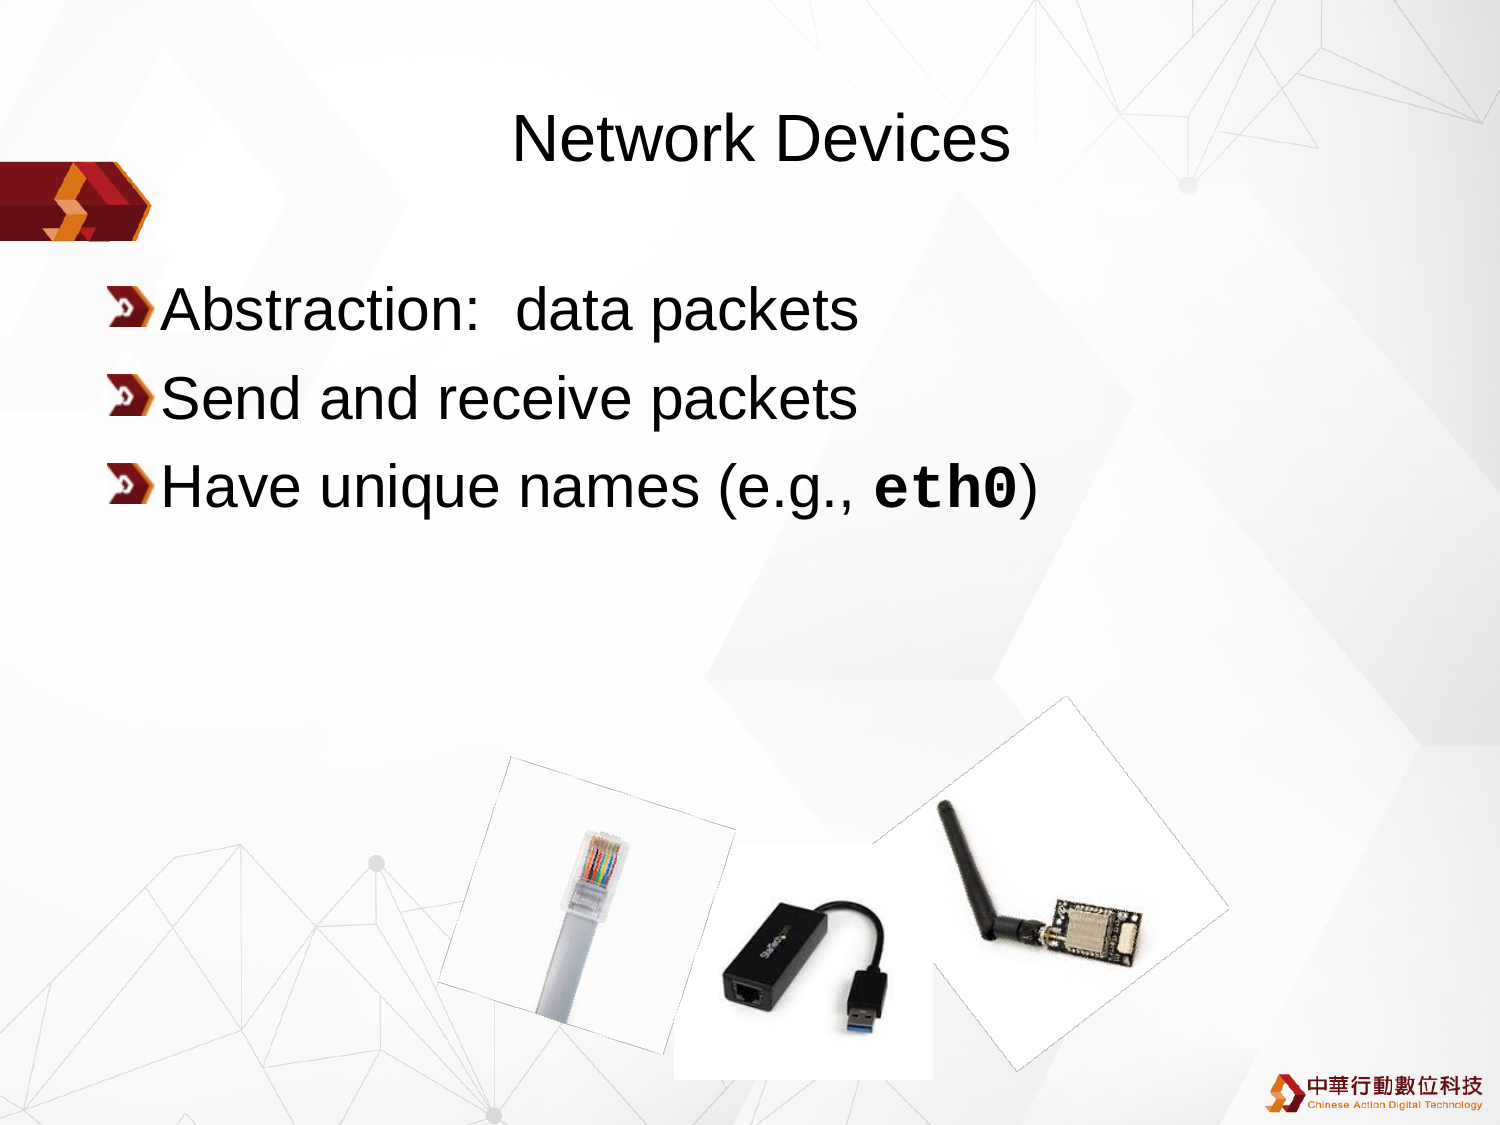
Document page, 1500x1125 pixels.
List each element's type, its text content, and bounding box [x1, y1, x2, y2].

title Network Devices [75, 86, 1426, 262]
list Abstraction: data packets Send and receive packets Have unique names (e.g., eth0) [75, 262, 1426, 1006]
picture [0, 0, 1500, 1125]
